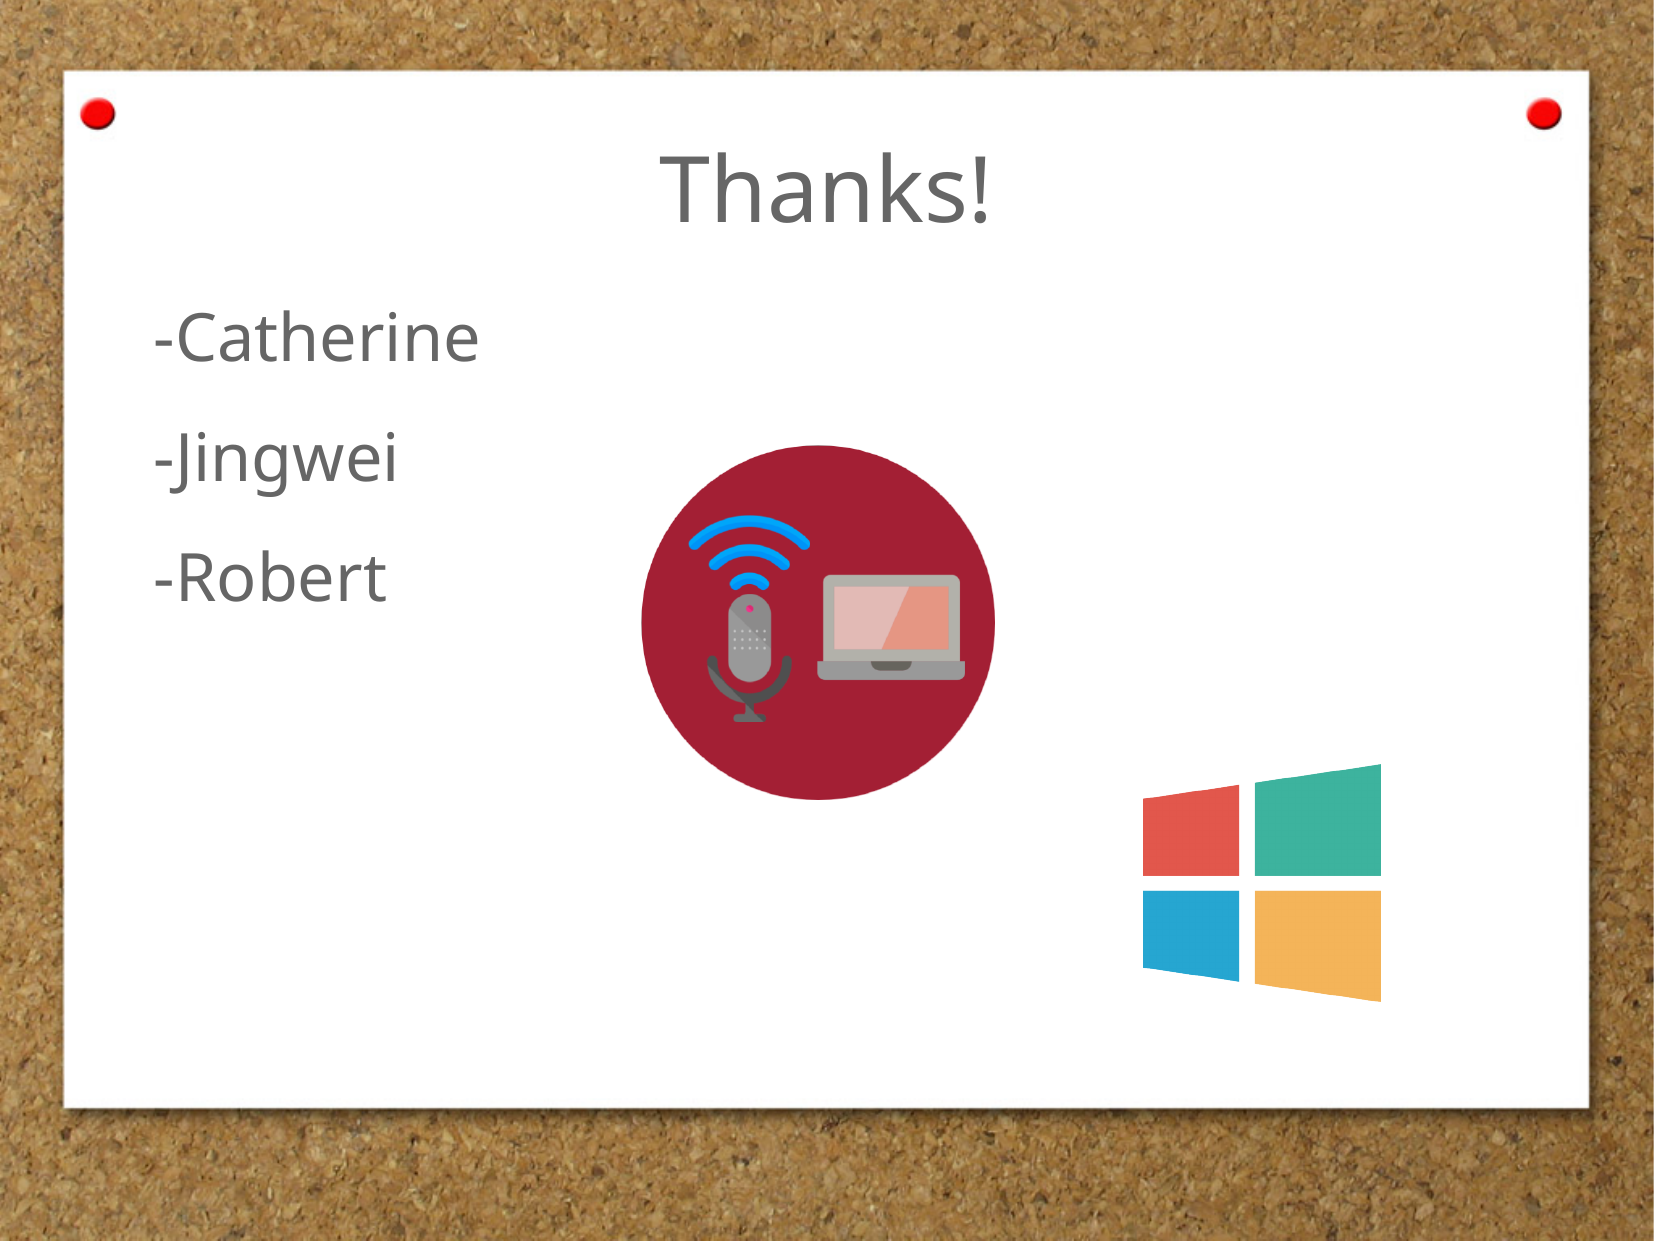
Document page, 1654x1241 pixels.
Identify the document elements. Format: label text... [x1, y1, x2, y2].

picture [0, 0, 1654, 1241]
title Thanks! [82, 83, 1571, 290]
list -Catherine -Jingwei -Robert [82, 290, 1571, 1010]
